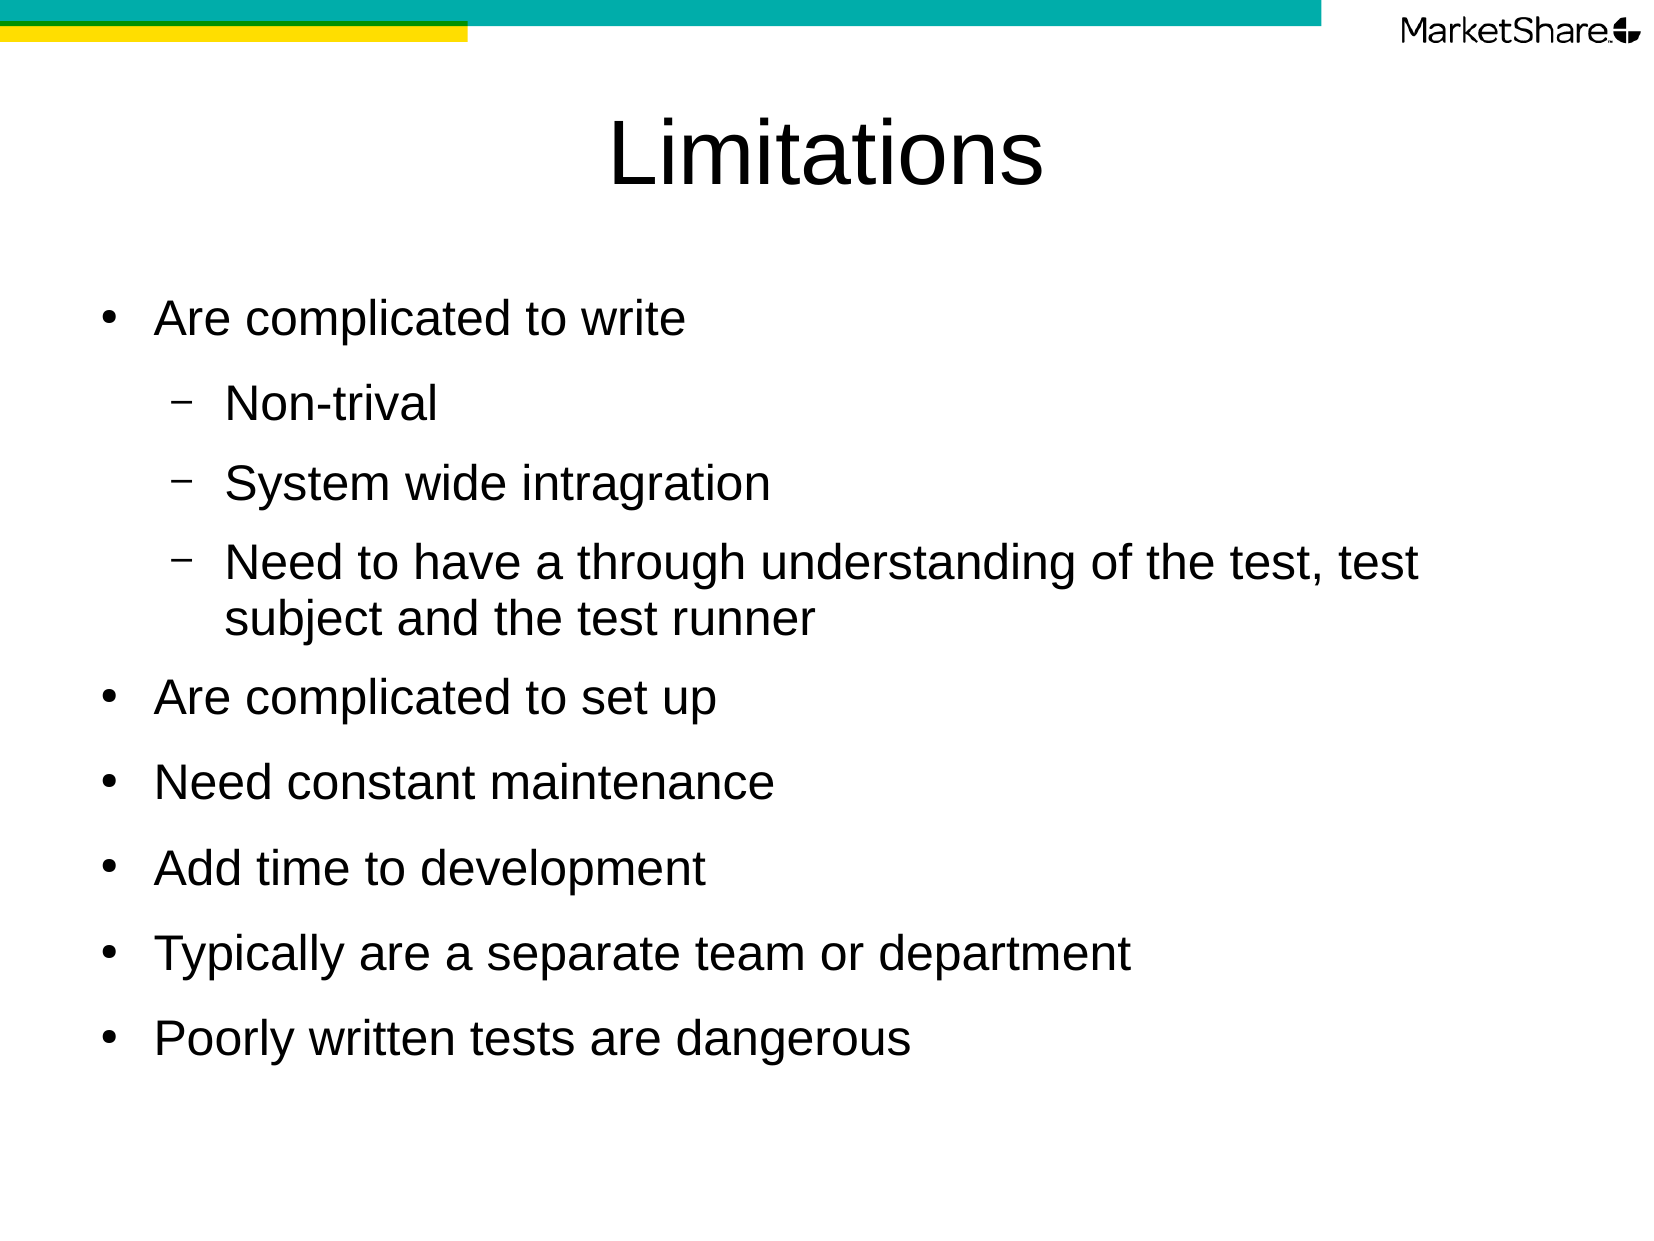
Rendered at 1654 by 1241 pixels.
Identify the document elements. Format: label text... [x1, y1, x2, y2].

picture [1390, 1, 1651, 57]
list Are complicated to write Non-trival System wide intragration Need to have a through understanding of the test, test subject and the test runner Are complicated to set up Need constant maintenance Add time to development Typically are a separate team or department Poorly written tests are dangerous [82, 290, 1571, 1109]
title Limitations [82, 49, 1571, 257]
